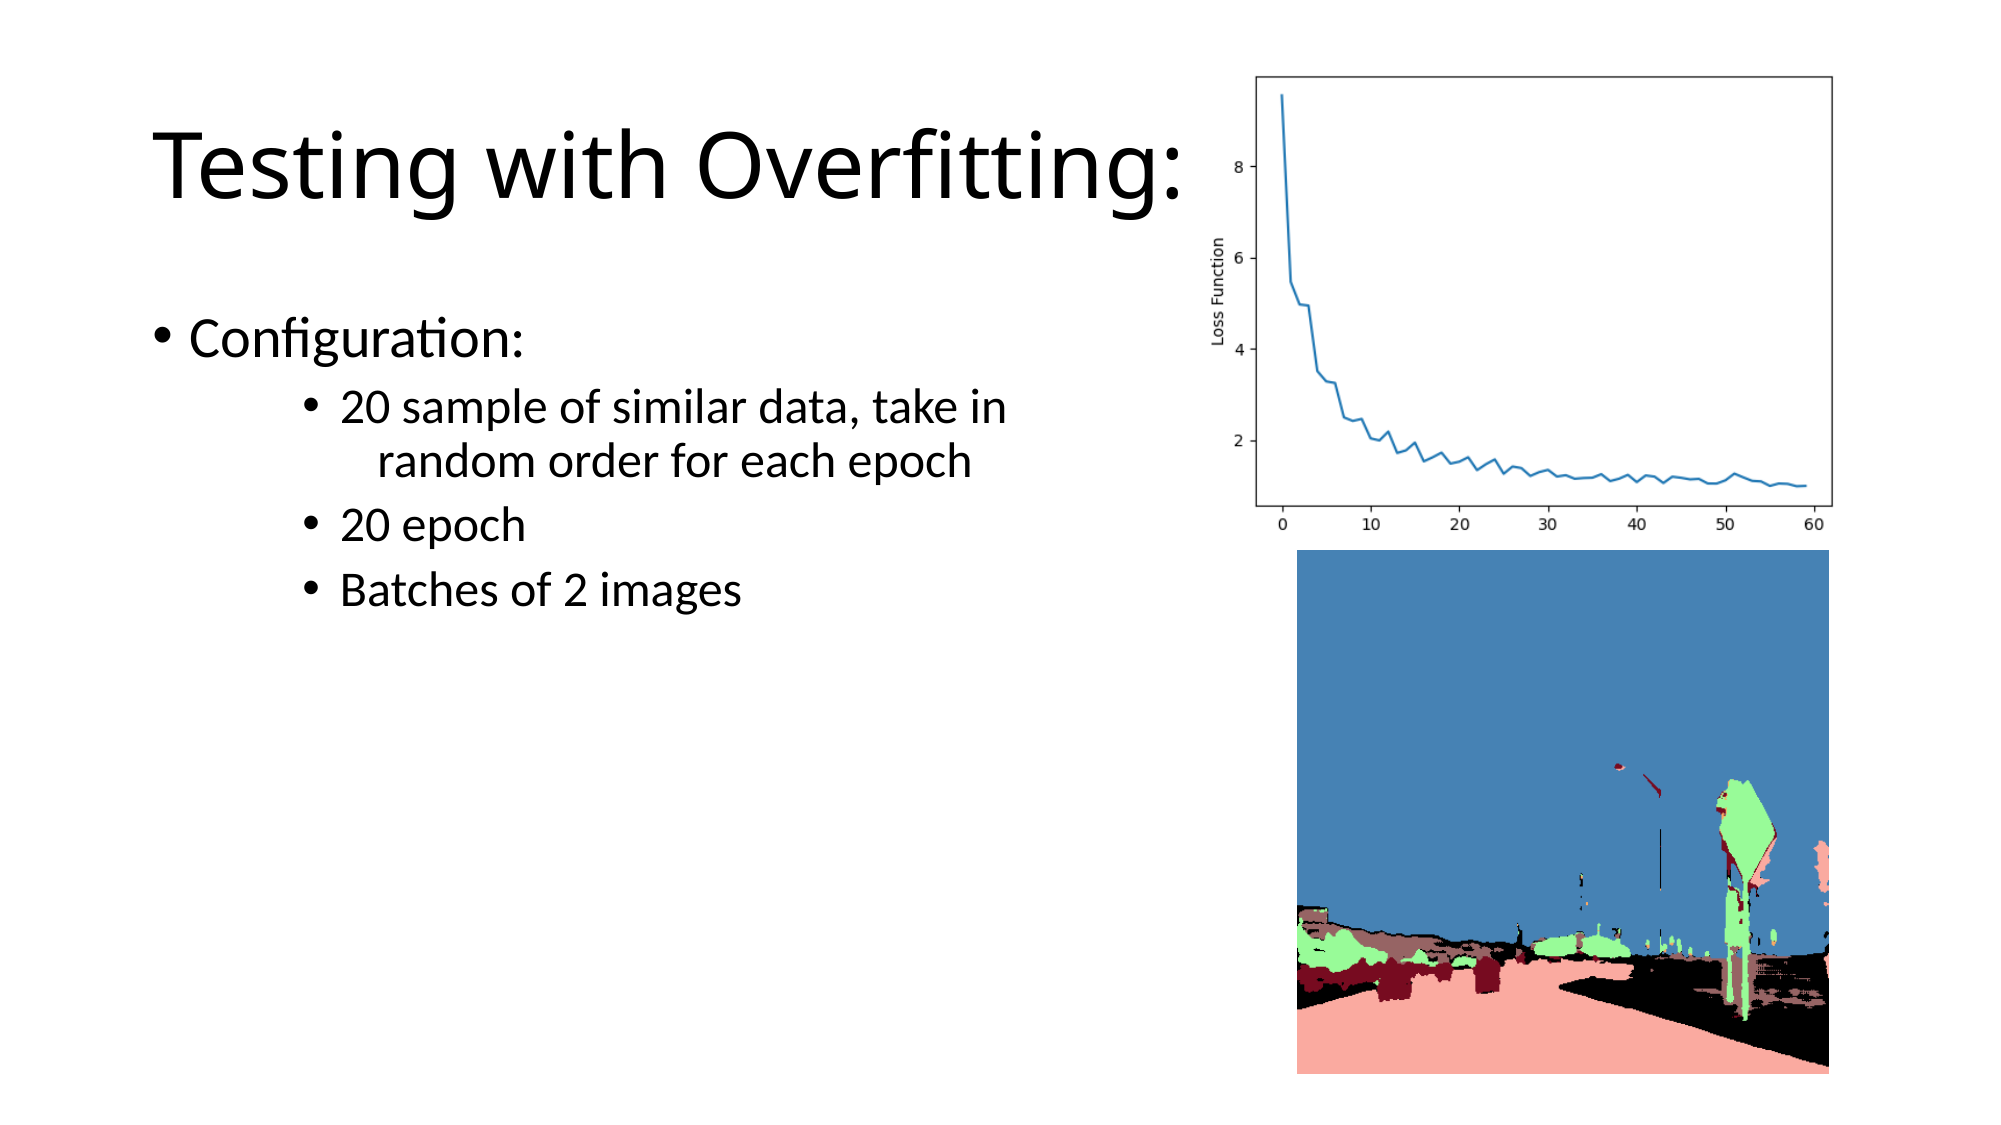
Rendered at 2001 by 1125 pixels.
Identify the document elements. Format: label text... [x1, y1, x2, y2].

picture [1200, 59, 1863, 1074]
list Configuration: 20 sample of similar data, take in random order for each epoch 20 epoch Batches of 2 images [137, 299, 1051, 654]
title Testing with Overfitting: [137, 59, 1200, 278]
